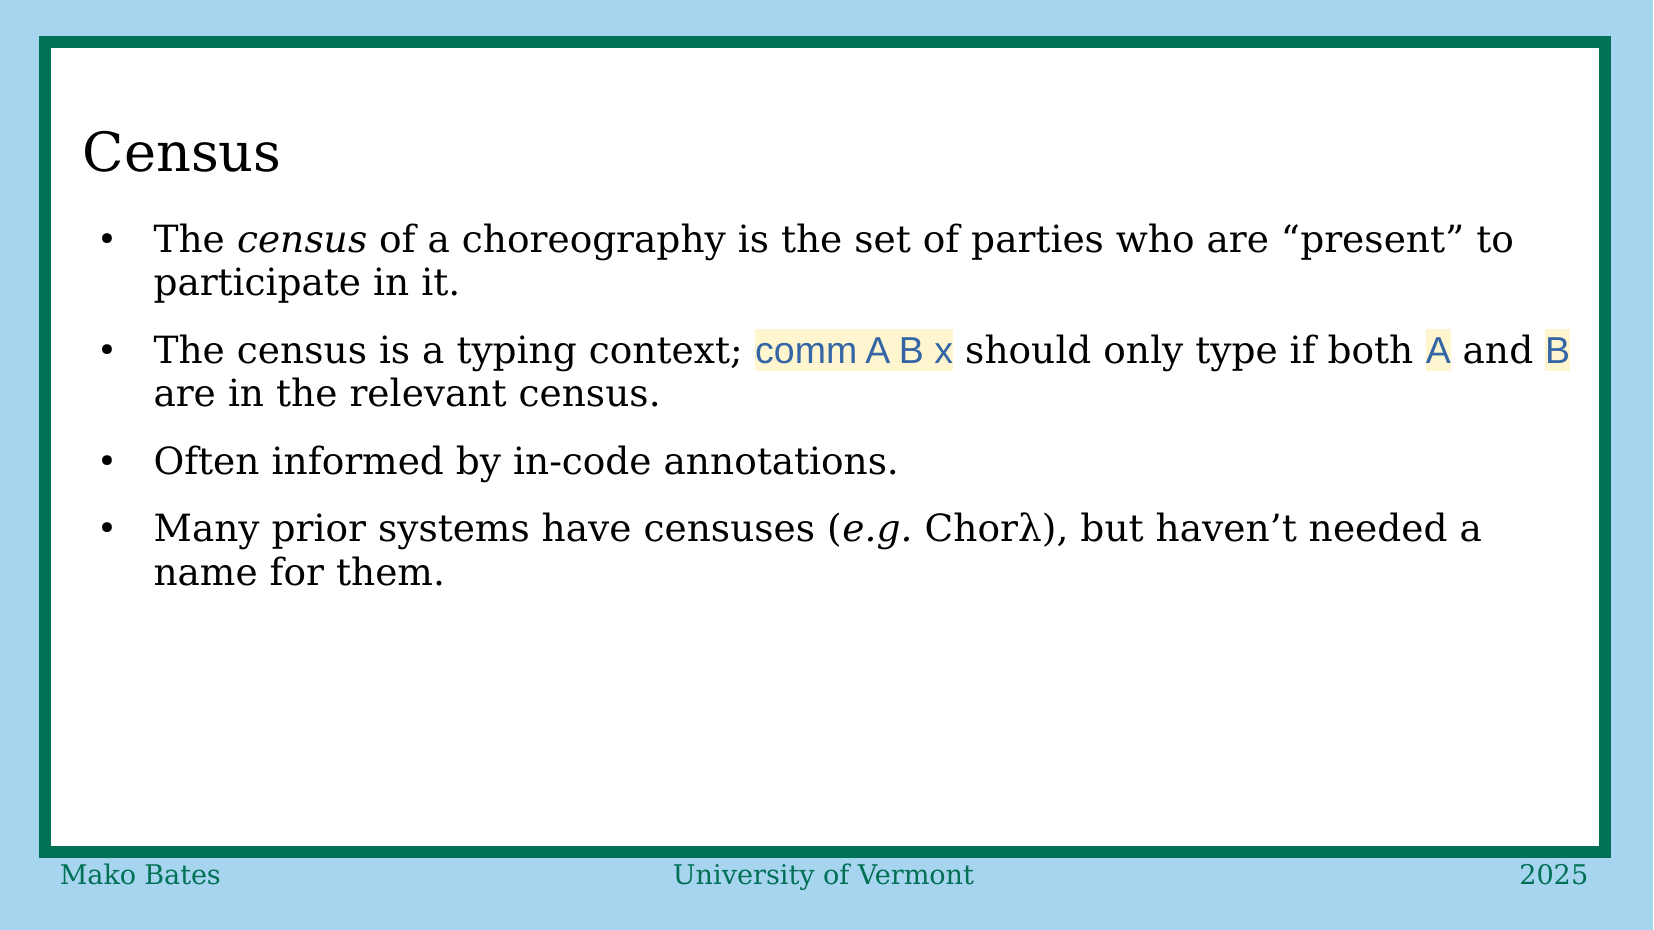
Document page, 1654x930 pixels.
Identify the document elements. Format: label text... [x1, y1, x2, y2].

title Census [82, 101, 1571, 205]
text_box [687, 864, 691, 877]
list The census of a choreography is the set of parties who are “present” to participate in it. The census is a typing context; comm A B x should only type if both A and B are in the relevant census. Often informed by in-code annotations. Many prior systems have censuses (e.g. Chorλ), but haven’t needed a name for them. [82, 217, 1571, 777]
